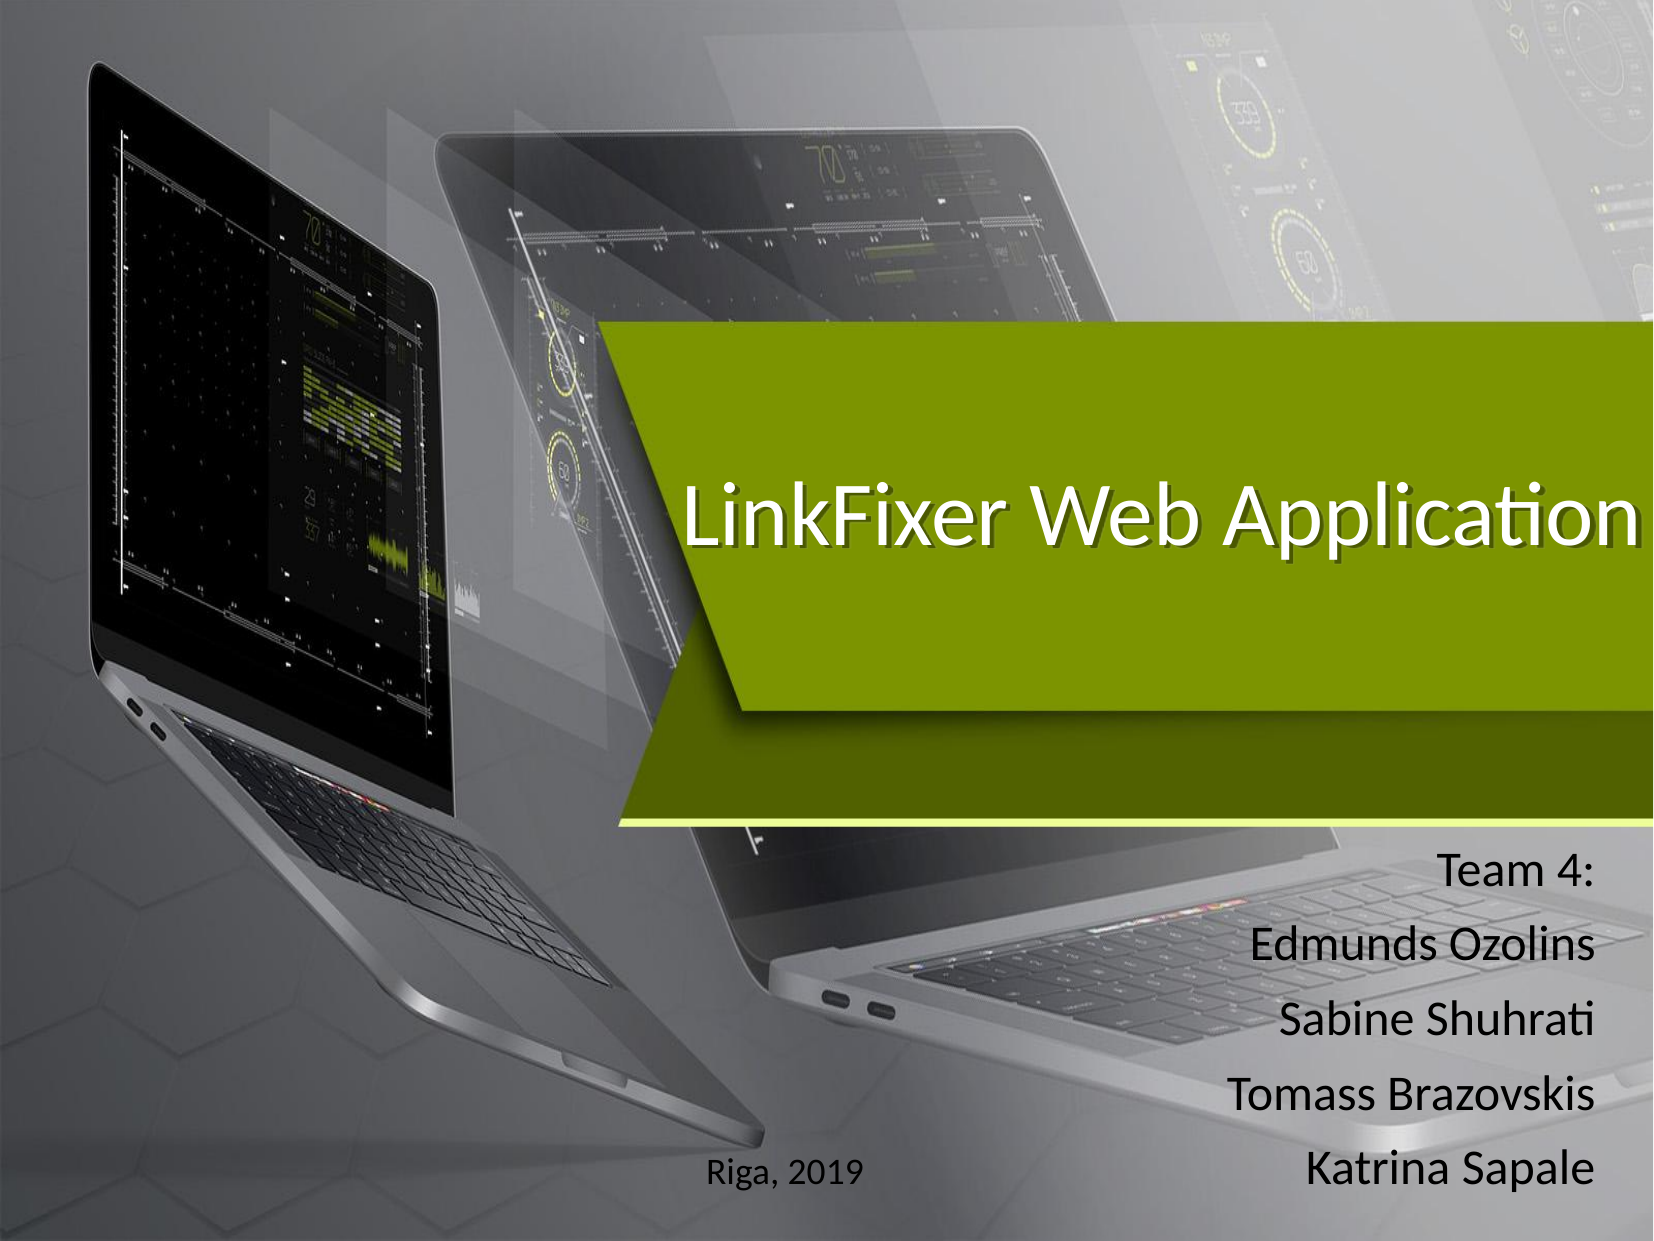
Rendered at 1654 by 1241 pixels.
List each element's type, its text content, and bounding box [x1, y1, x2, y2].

picture [0, 0, 1654, 1241]
title LinkFixer Web Application [660, 358, 1654, 659]
subtitle Team 4: Edmunds Ozolins Sabine Shuhrati Tomass Brazovskis Katrina Sapale [1118, 827, 1614, 1197]
text_box Riga, 2019 [637, 1139, 933, 1197]
